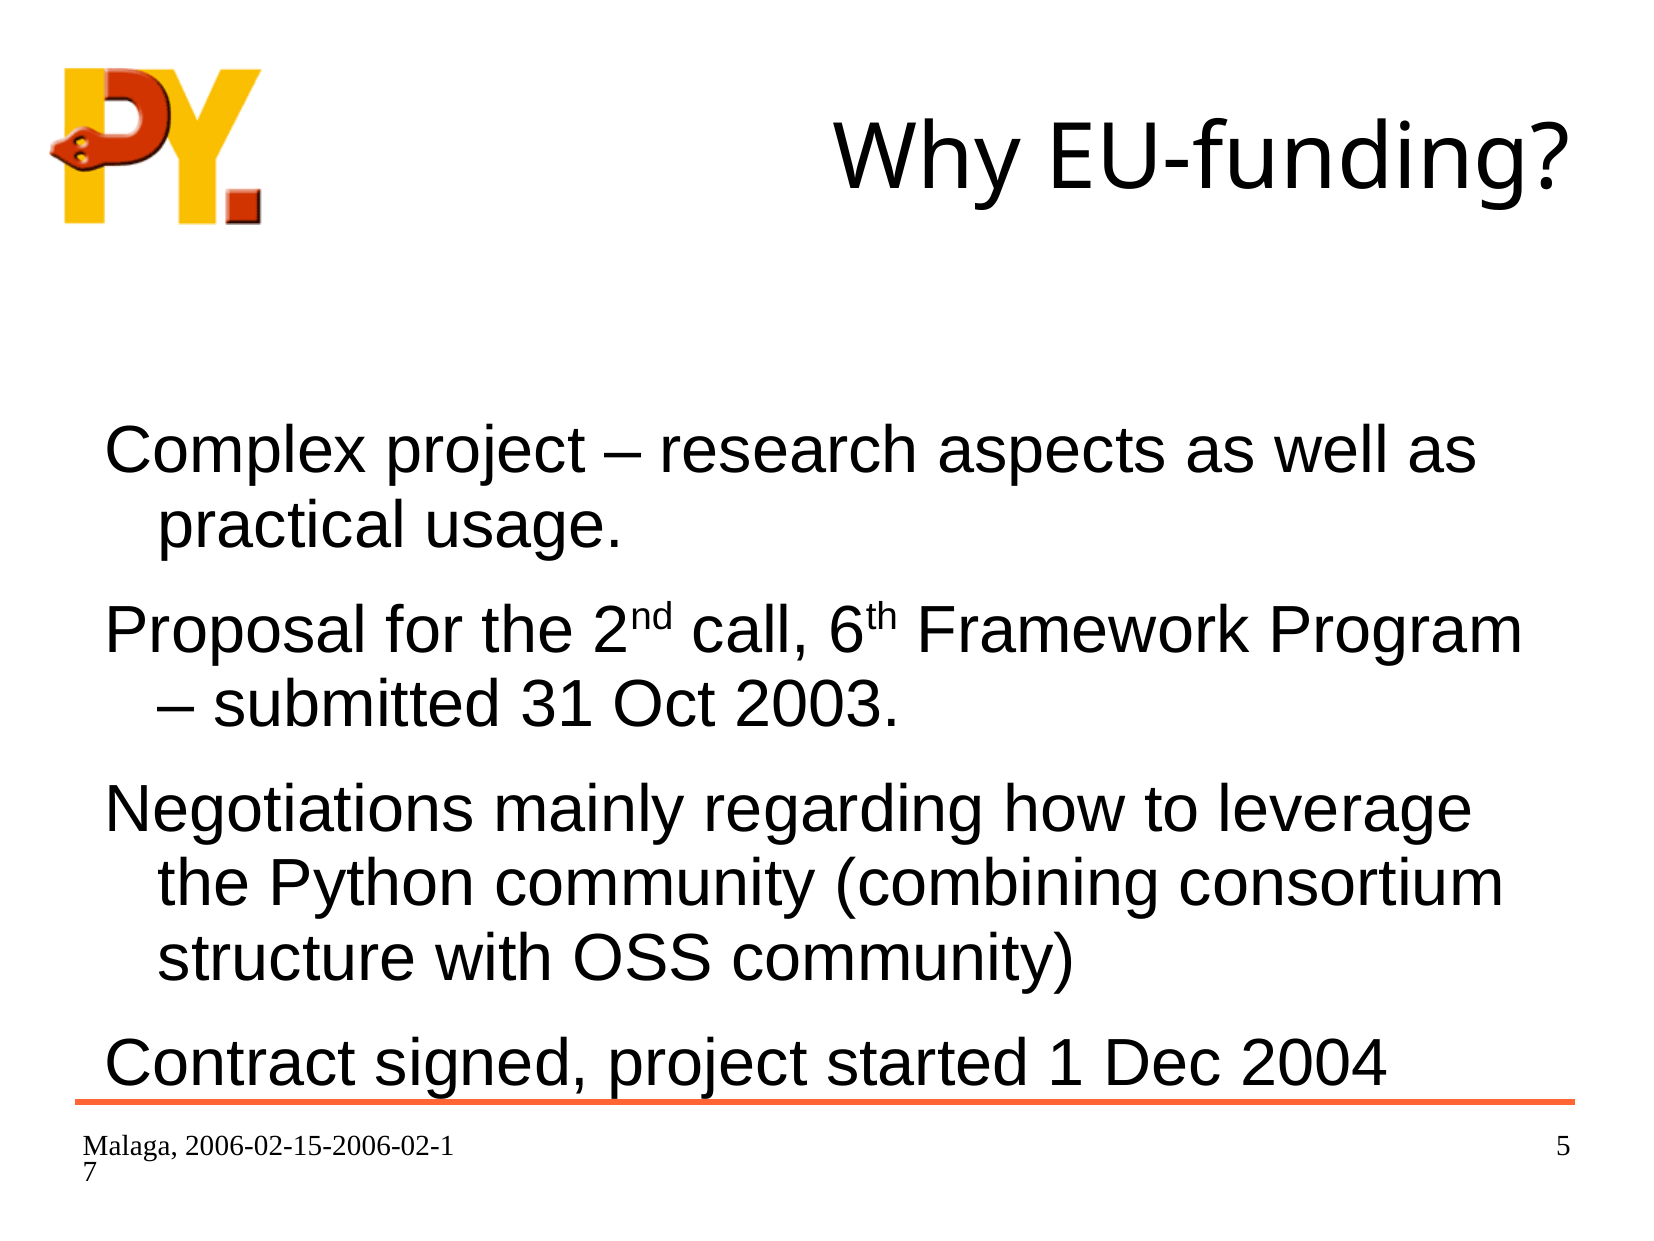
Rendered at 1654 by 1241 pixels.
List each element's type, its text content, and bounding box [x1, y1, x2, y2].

list Complex project – research aspects as well as practical usage. Proposal for the 2nd call, 6th Framework Program – submitted 31 Oct 2003. Negotiations mainly regarding how to leverage the Python community (combining consortium structure with OSS community) Contract signed, project started 1 Dec 2004 [86, 412, 1576, 1102]
picture [49, 67, 263, 225]
title Why EU-funding? [300, 49, 1571, 257]
